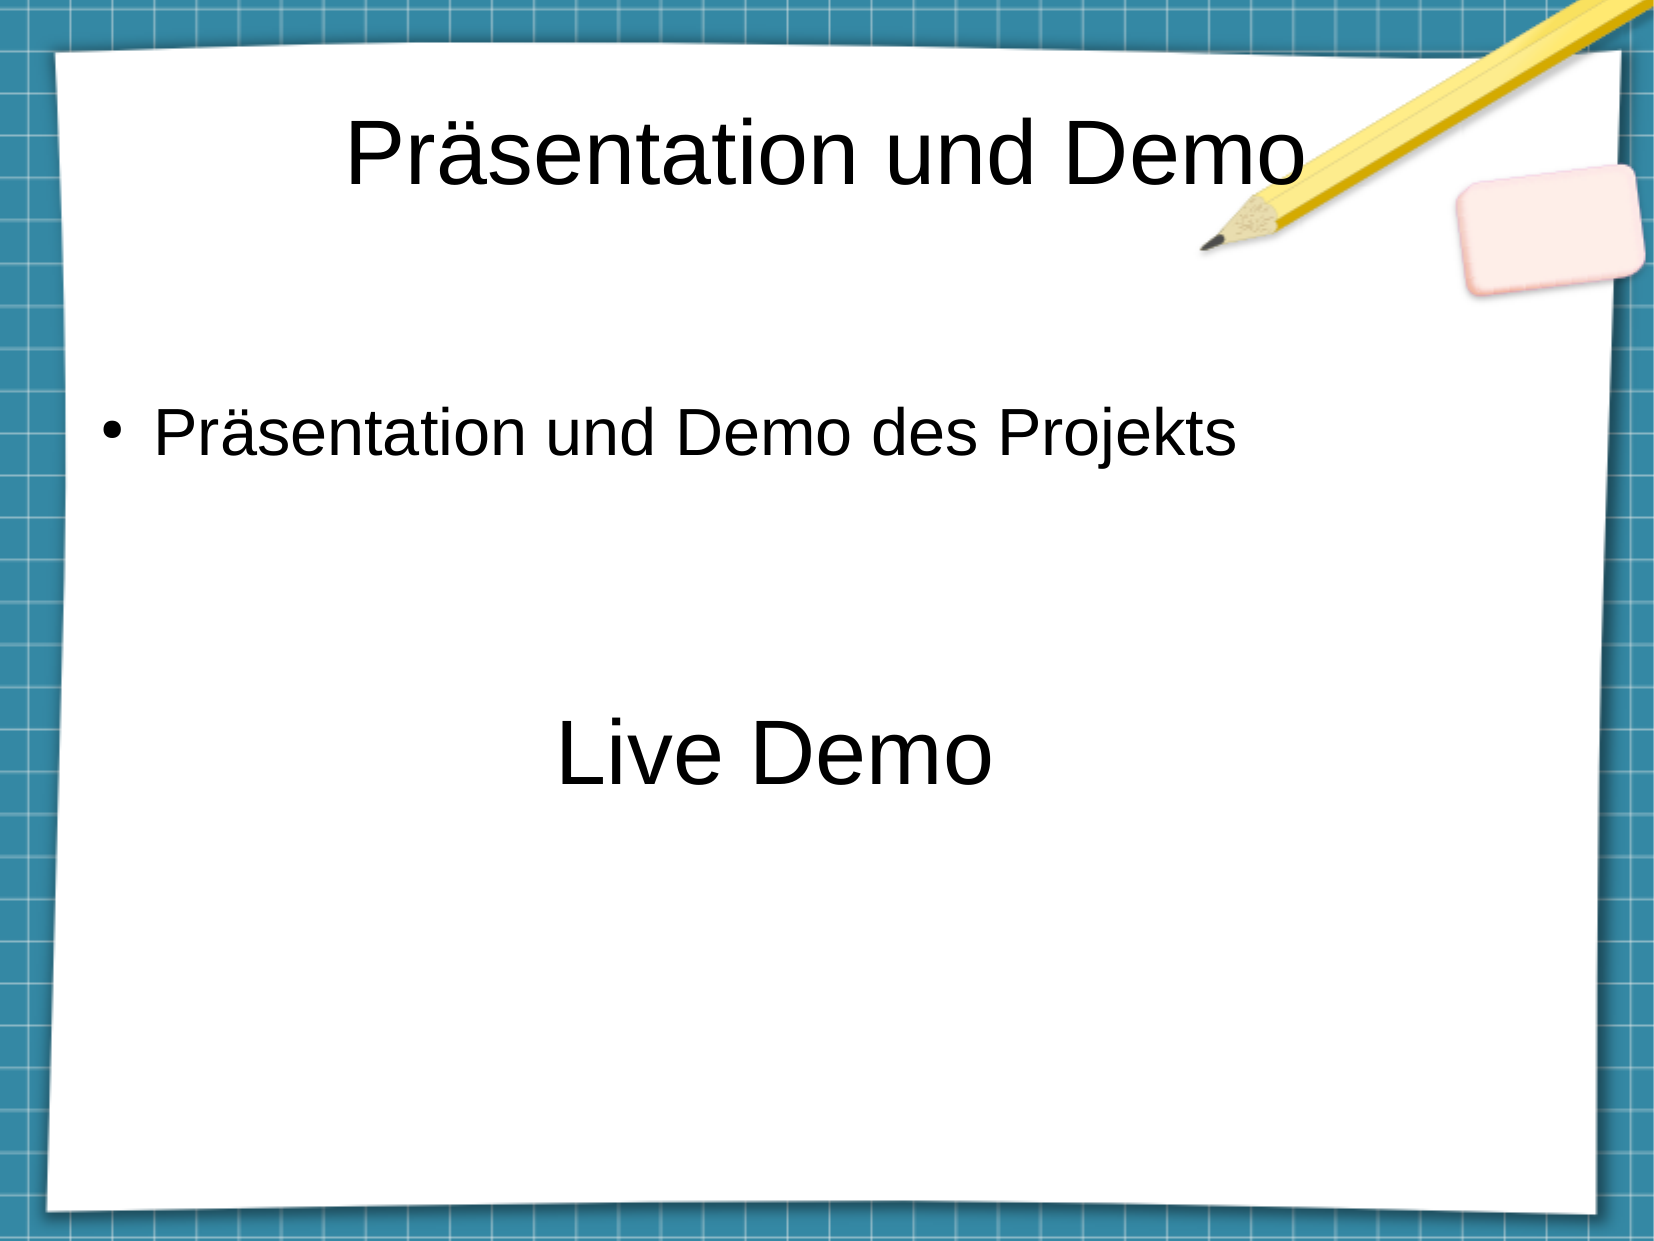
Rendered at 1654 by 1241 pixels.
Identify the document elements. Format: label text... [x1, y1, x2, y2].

picture [0, 0, 1654, 1241]
title Präsentation und Demo [82, 49, 1571, 257]
list Präsentation und Demo des Projekts Live Demo [82, 290, 1571, 1010]
